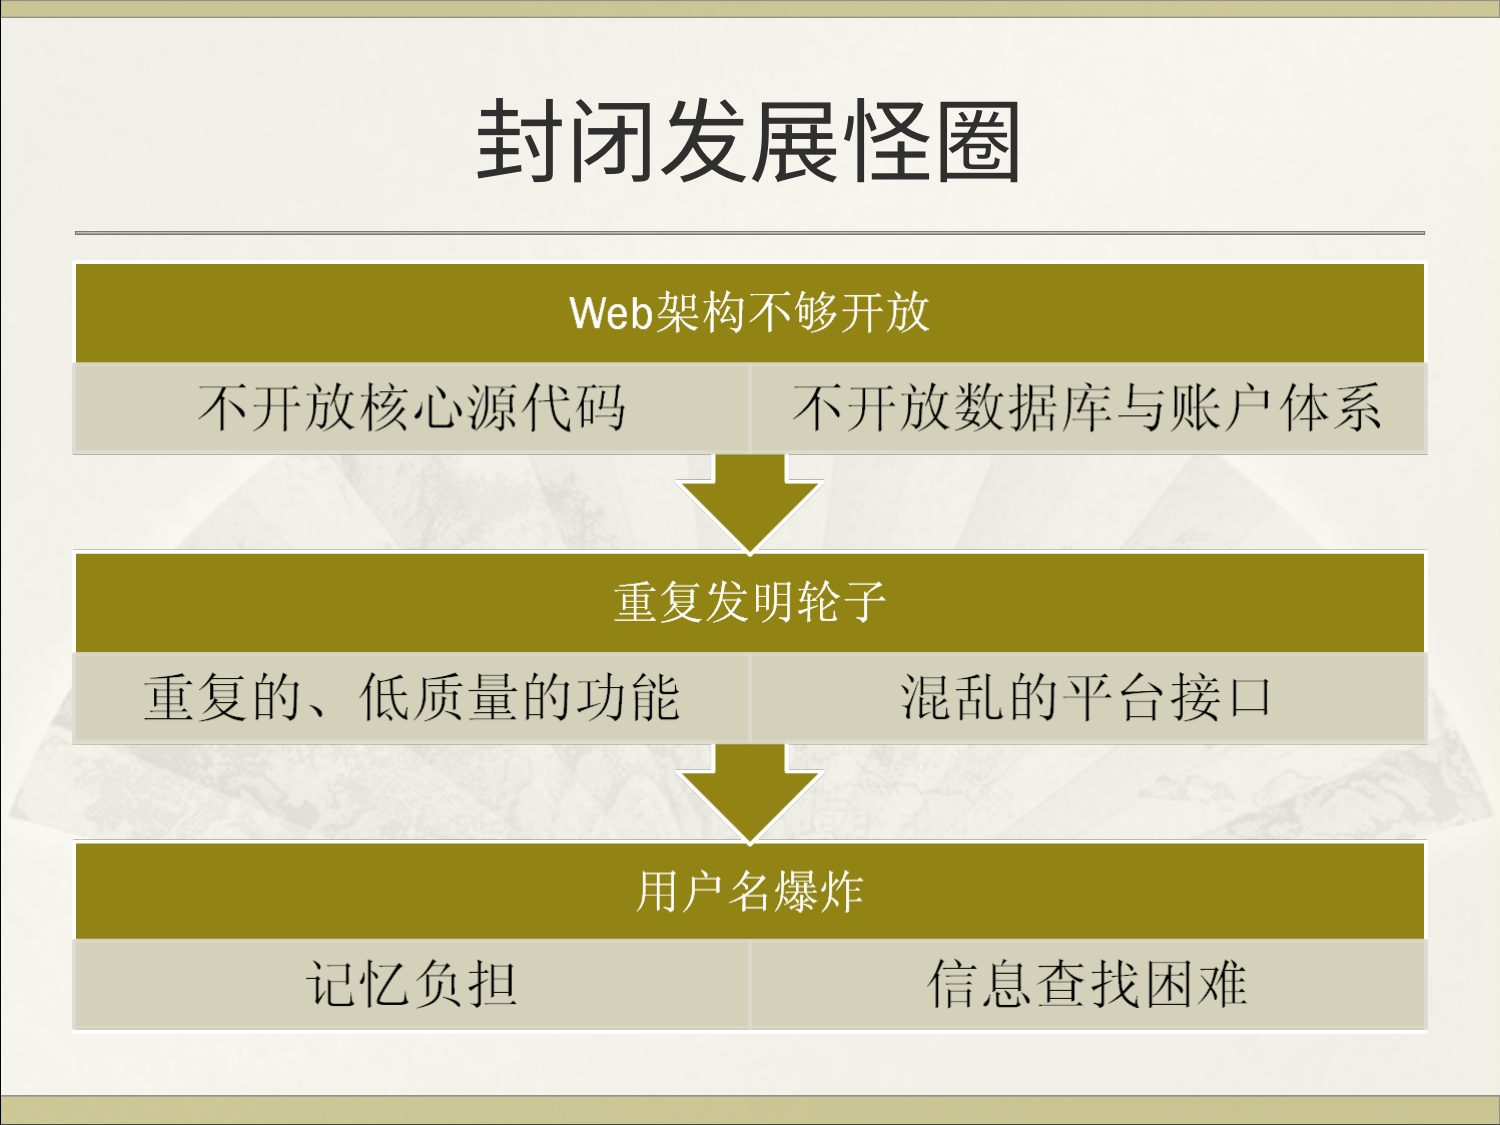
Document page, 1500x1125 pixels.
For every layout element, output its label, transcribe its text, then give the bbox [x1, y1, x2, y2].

title 封闭发展怪圈 [75, 45, 1426, 233]
text_box [71, 259, 1429, 1035]
picture [0, 0, 1500, 1125]
